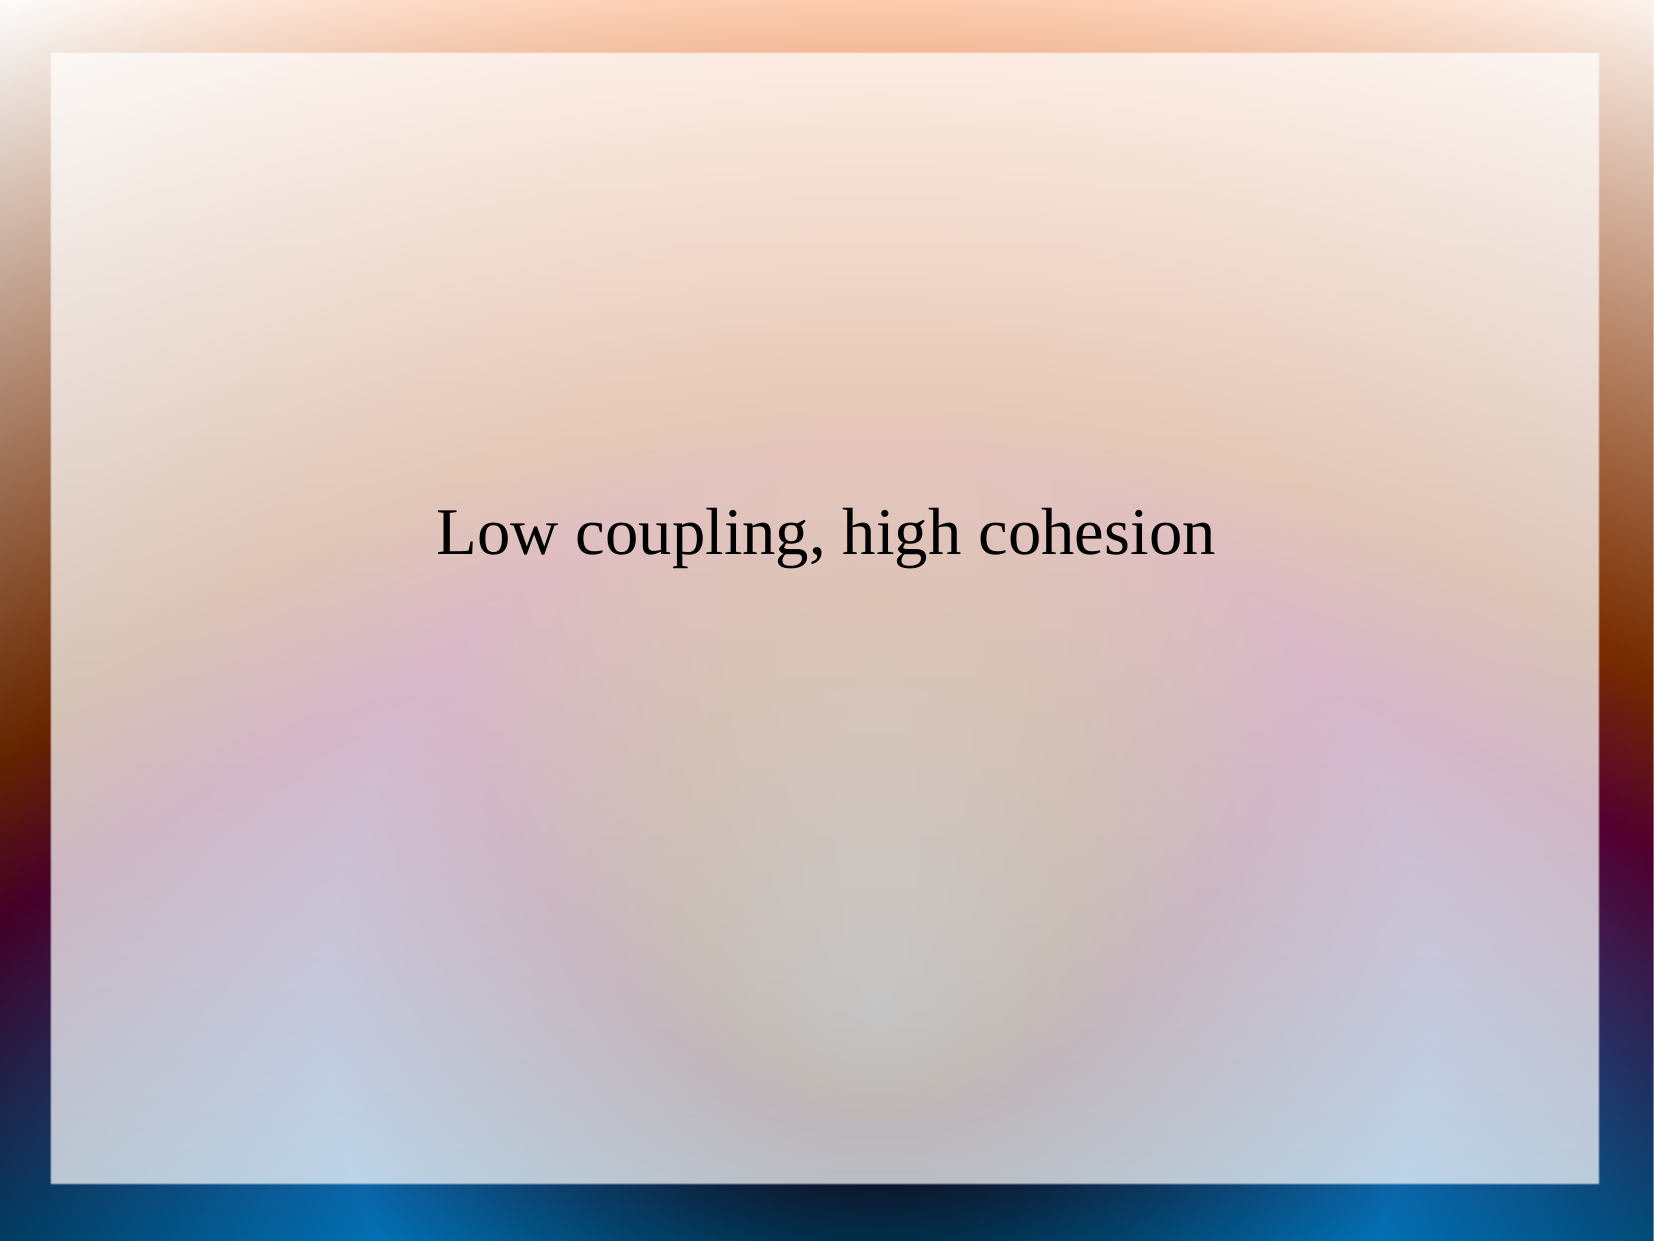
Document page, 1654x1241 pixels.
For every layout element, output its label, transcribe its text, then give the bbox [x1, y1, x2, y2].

subtitle Low coupling, high cohesion [82, 55, 1571, 1010]
picture [0, 0, 1654, 1241]
